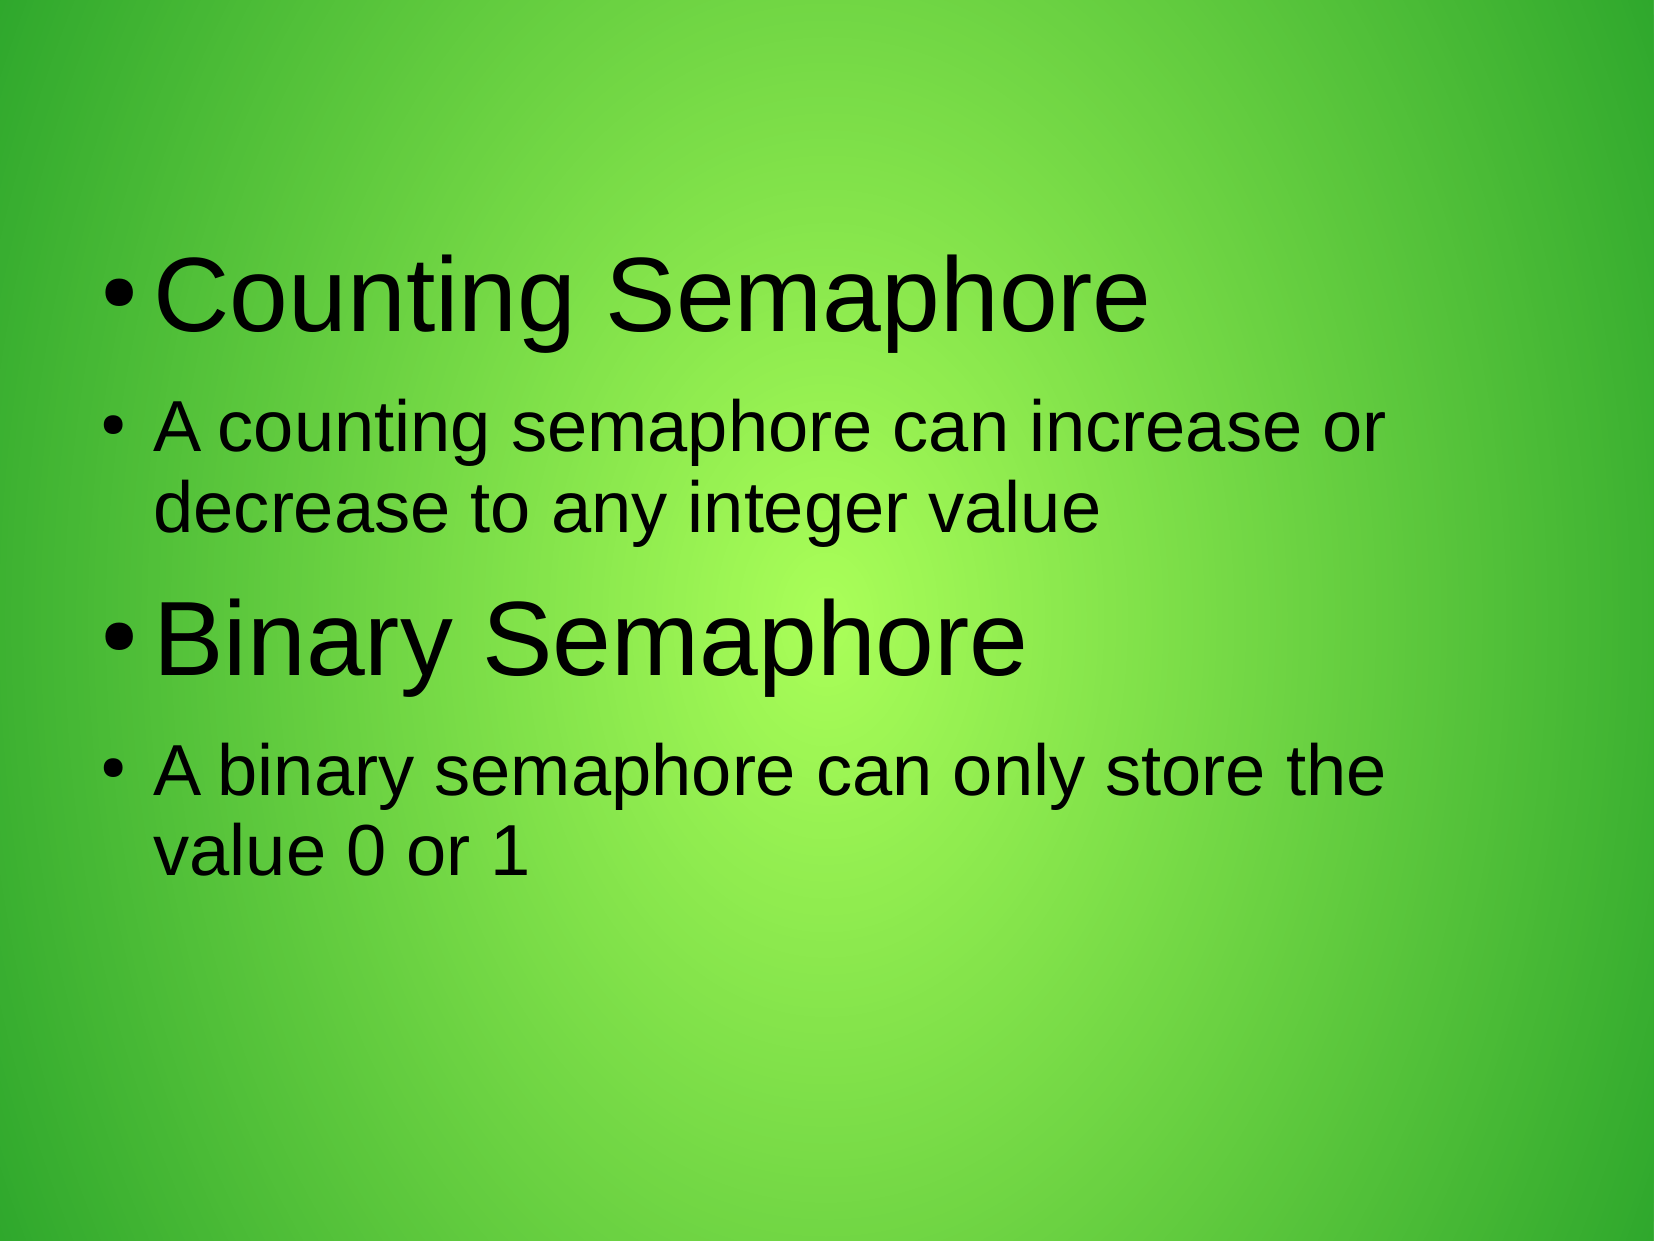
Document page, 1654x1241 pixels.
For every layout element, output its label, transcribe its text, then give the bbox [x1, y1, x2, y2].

list Counting Semaphore A counting semaphore can increase or decrease to any integer value Binary Semaphore A binary semaphore can only store the value 0 or 1 [82, 236, 1571, 1019]
